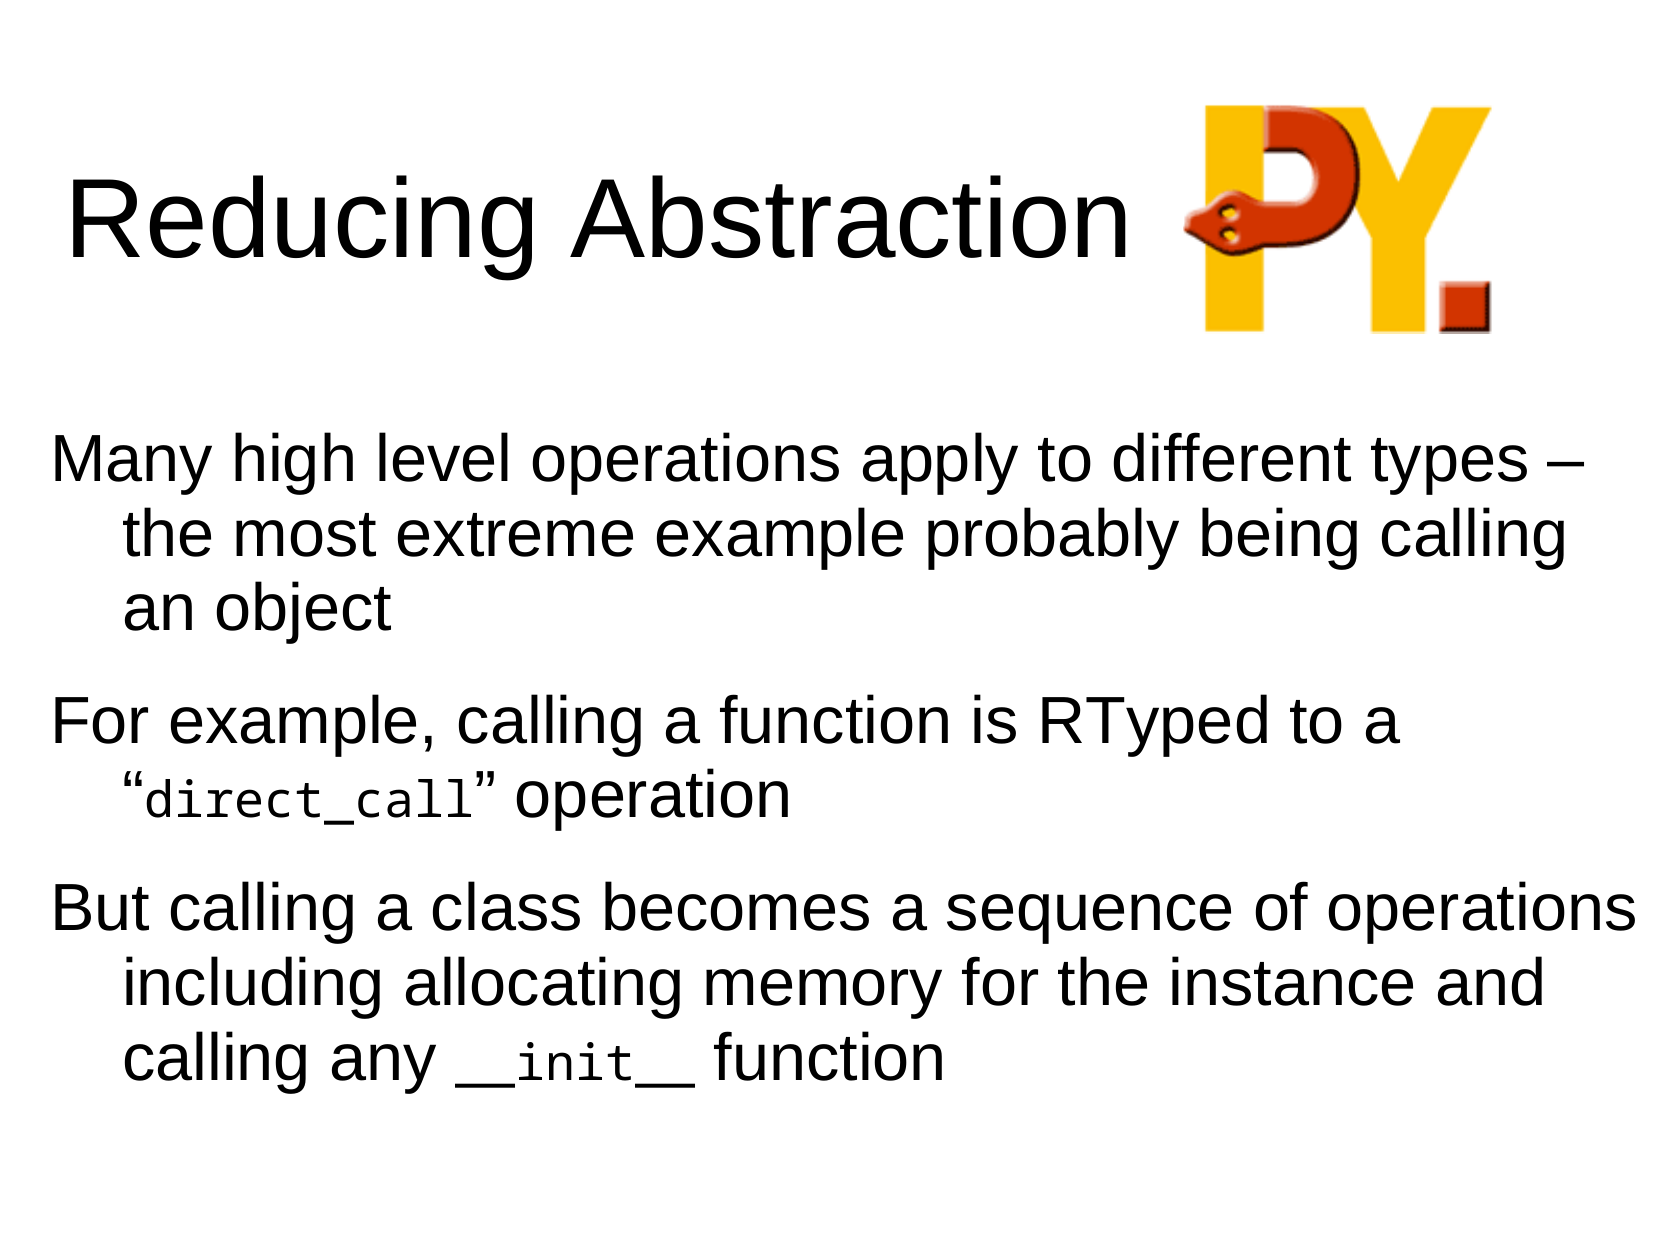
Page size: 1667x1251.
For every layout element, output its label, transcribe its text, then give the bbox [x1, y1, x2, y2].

picture [1183, 104, 1494, 334]
title Reducing Abstraction [37, 62, 1161, 376]
list Many high level operations apply to different types – the most extreme example probably being calling an object For example, calling a function is RTyped to a “direct_call” operation But calling a class becomes a sequence of operations including allocating memory for the instance and calling any __init__ function [0, 412, 1651, 1194]
